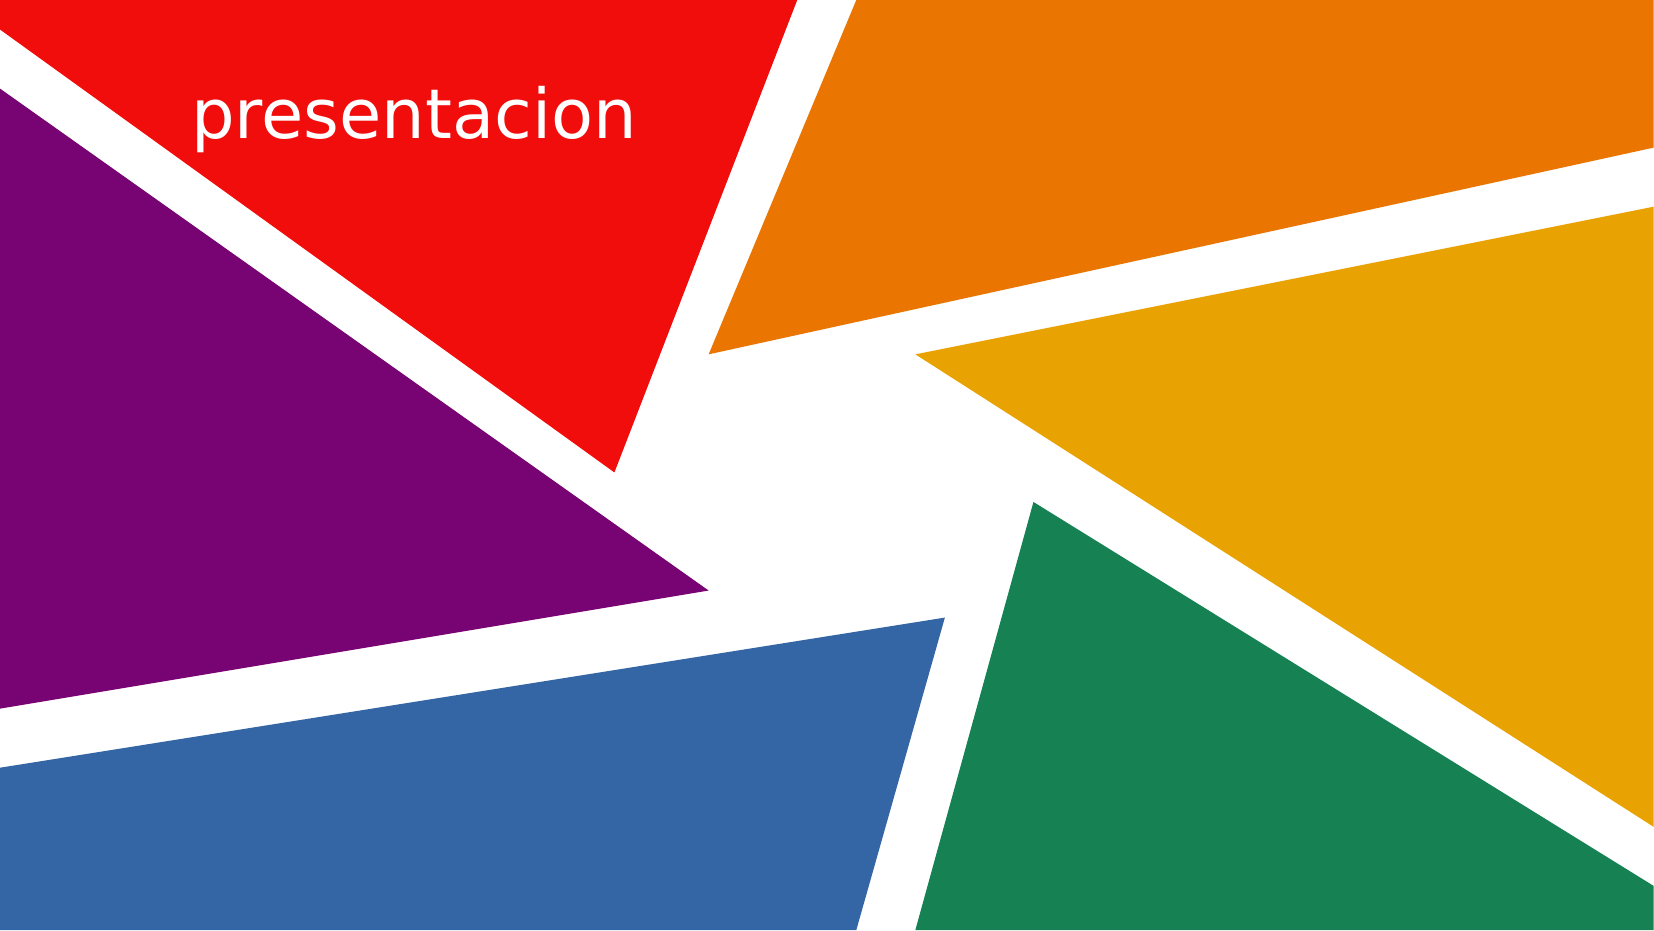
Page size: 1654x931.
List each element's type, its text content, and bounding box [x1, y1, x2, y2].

title presentacion [82, 37, 746, 193]
